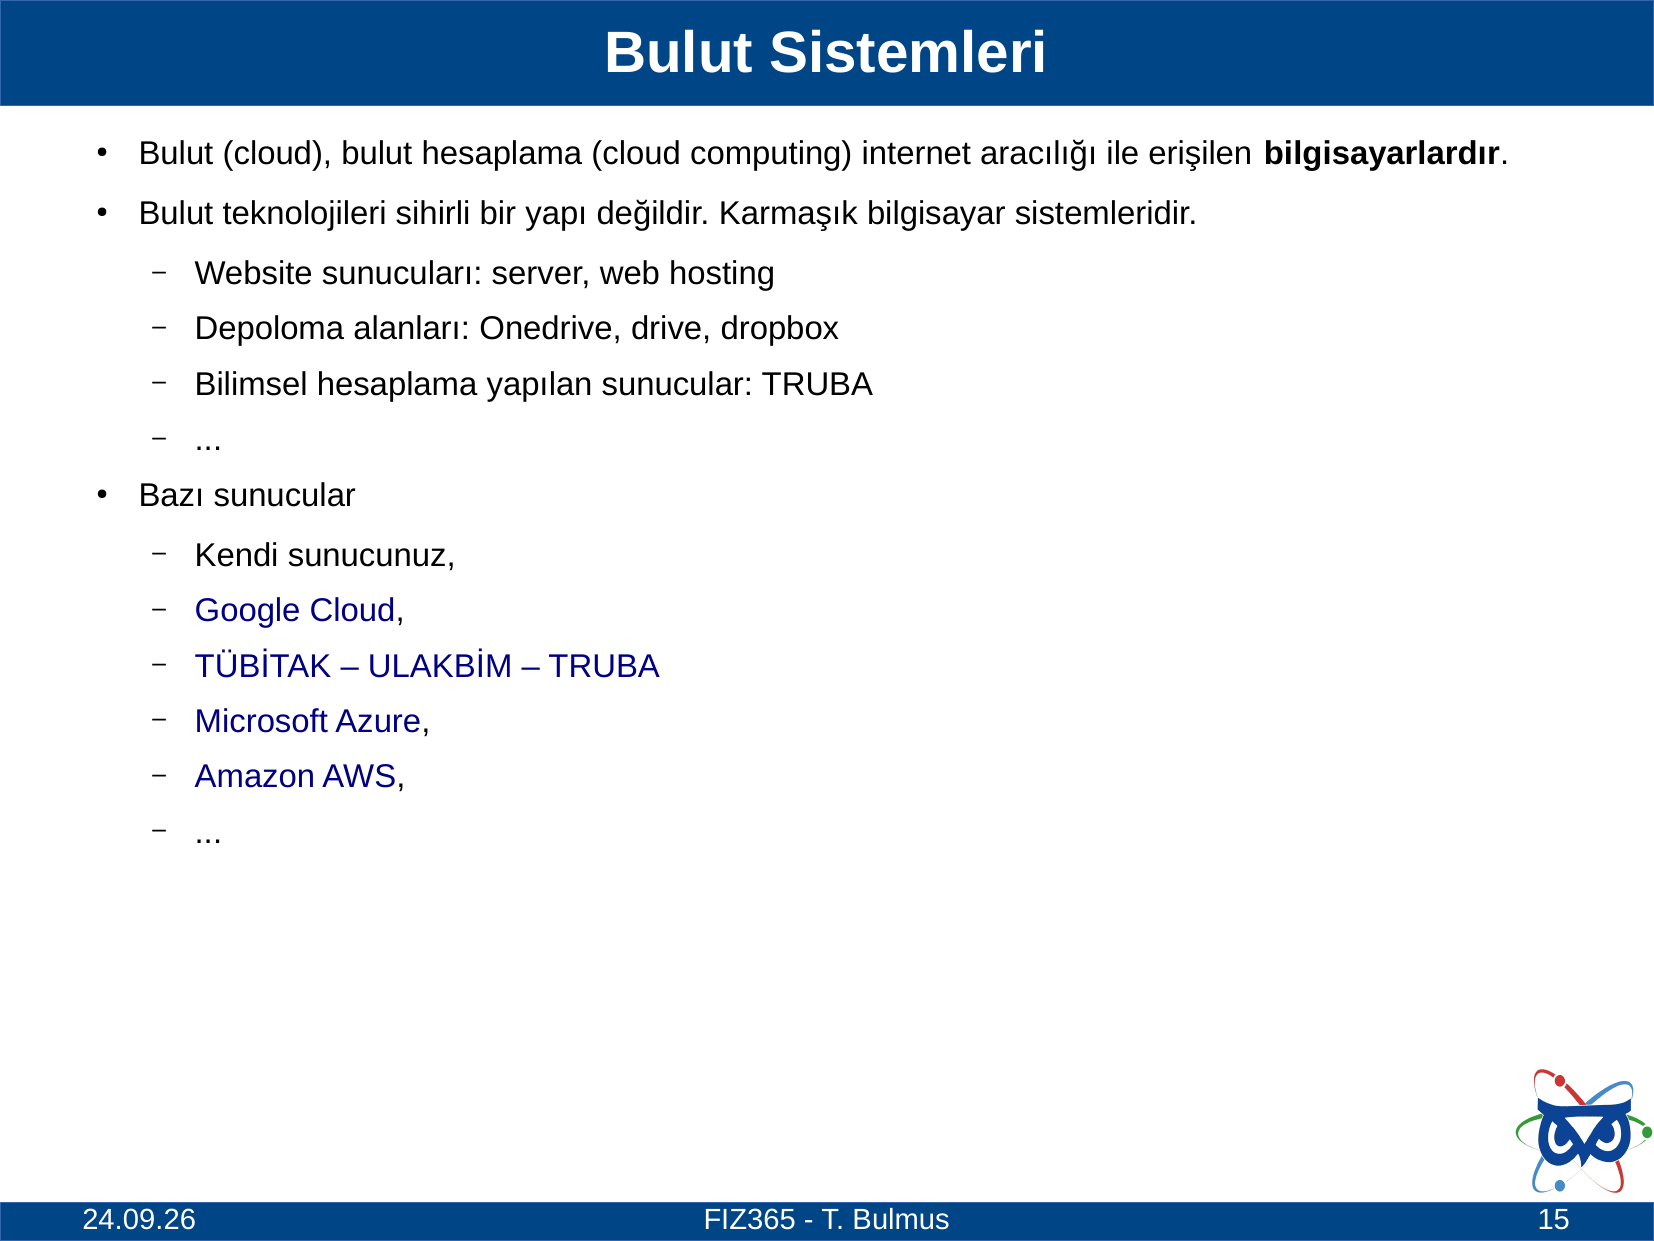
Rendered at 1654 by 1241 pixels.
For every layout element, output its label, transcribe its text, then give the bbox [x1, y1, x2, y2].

picture [1514, 1061, 1653, 1201]
title Bulut Sistemleri [0, 0, 1653, 106]
list Bulut (cloud), bulut hesaplama (cloud computing) internet aracılığı ile erişilen bilgisayarlardır. Bulut teknolojileri sihirli bir yapı değildir. Karmaşık bilgisayar sistemleridir. Website sunucuları: server, web hosting Depoloma alanları: Onedrive, drive, dropbox Bilimsel hesaplama yapılan sunucular: TRUBA ... Bazı sunucular Kendi sunucunuz, Google Cloud, TÜBİTAK – ULAKBİM – TRUBA Microsoft Azure, Amazon AWS, ... [82, 134, 1571, 855]
